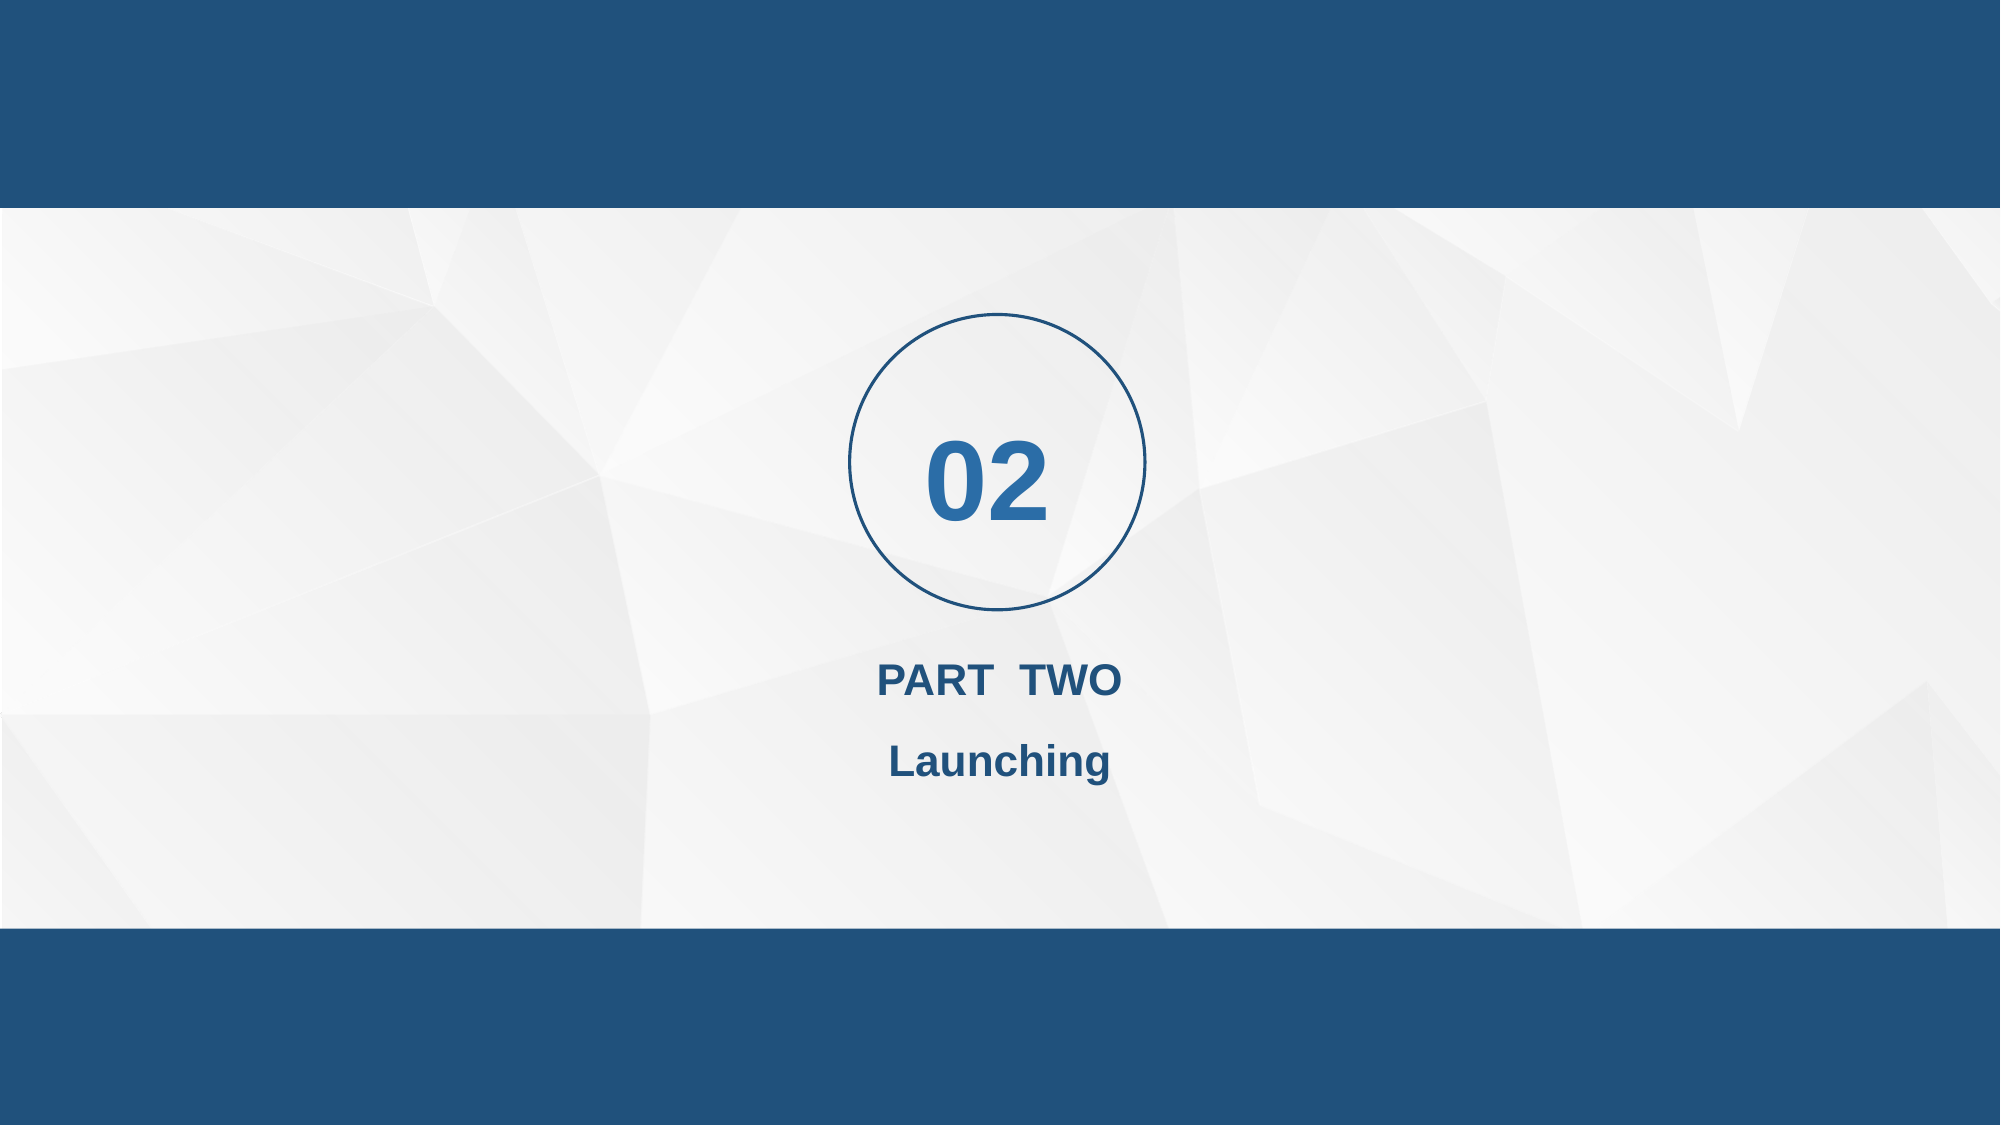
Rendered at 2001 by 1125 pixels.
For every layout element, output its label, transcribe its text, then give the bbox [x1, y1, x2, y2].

list 02 [910, 392, 1082, 558]
list Launching [539, 718, 1461, 801]
picture [0, 0, 2001, 1125]
list PART TWO [844, 637, 1156, 718]
